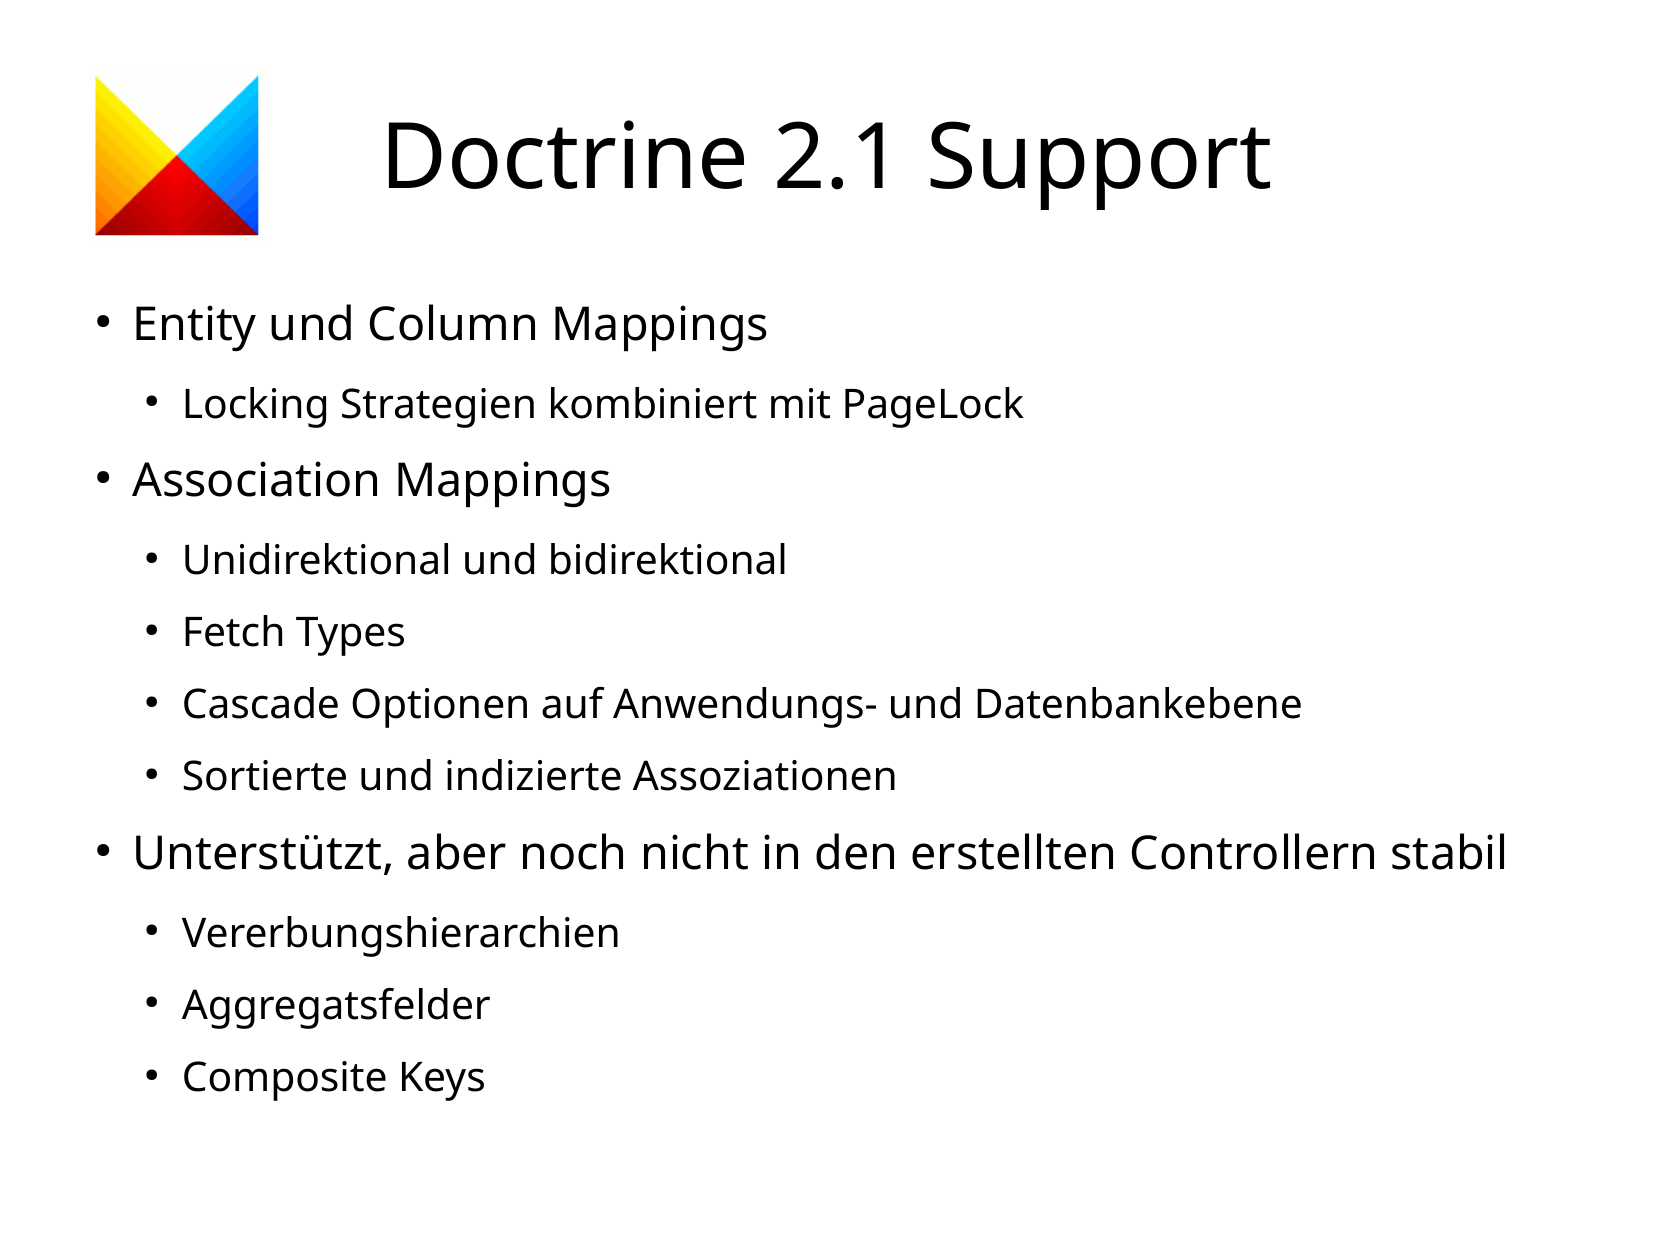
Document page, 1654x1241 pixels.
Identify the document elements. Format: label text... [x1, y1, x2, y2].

title Doctrine 2.1 Support [82, 49, 1571, 257]
list Entity und Column Mappings Locking Strategien kombiniert mit PageLock Association Mappings Unidirektional und bidirektional Fetch Types Cascade Optionen auf Anwendungs- und Datenbankebene Sortierte und indizierte Assoziationen Unterstützt, aber noch nicht in den erstellten Controllern stabil Vererbungshierarchien Aggregatsfelder Composite Keys [82, 290, 1571, 1109]
